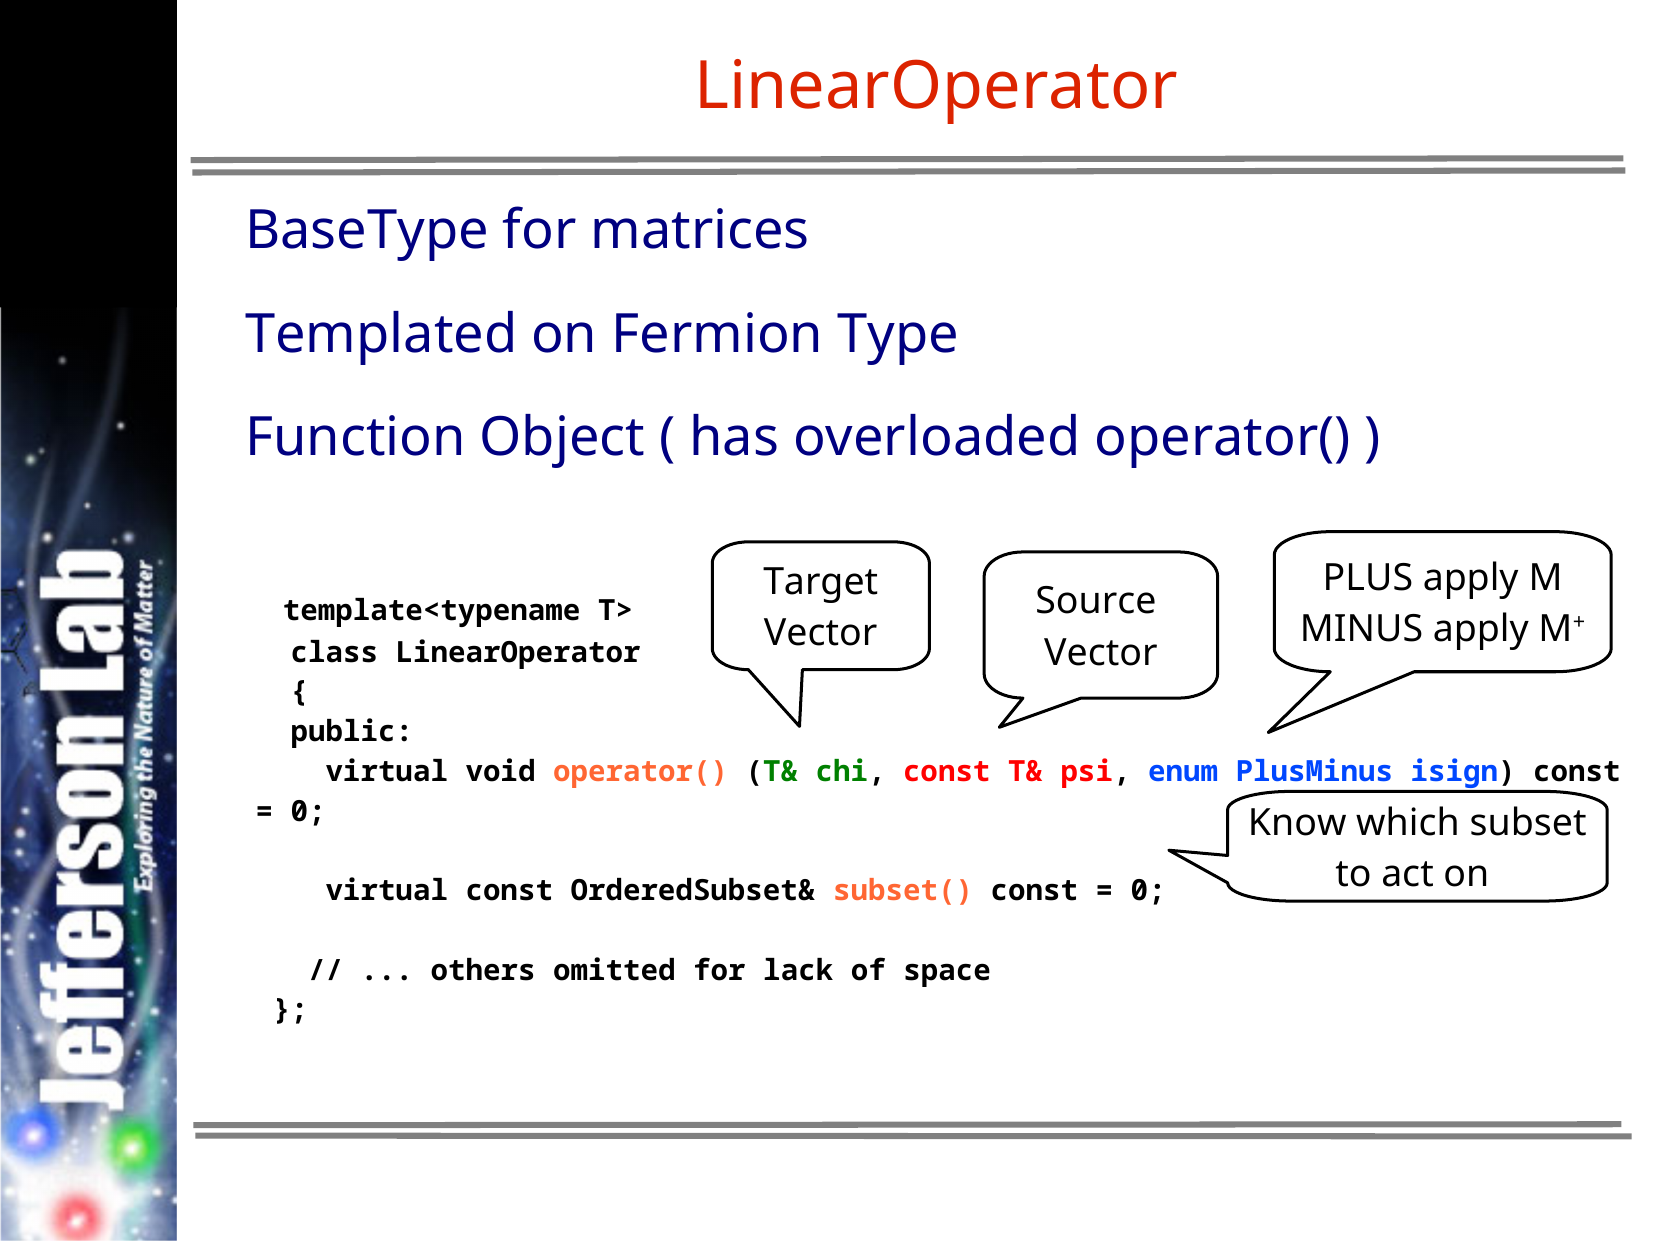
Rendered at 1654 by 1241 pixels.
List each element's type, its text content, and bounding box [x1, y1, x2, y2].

text_box [211, 527, 1565, 601]
text_box PLUS apply M MINUS apply M+ [1268, 531, 1612, 733]
list BaseType for matrices Templated on Fermion Type Function Object ( has overloaded operator() ) [227, 190, 1628, 516]
title LinearOperator [235, 17, 1638, 149]
text_box Target Vector [712, 541, 930, 727]
text_box Source Vector [984, 551, 1218, 728]
picture [2, 308, 176, 1240]
text_box Know which subset to act on [1168, 791, 1608, 902]
text_box template<typename T> class LinearOperator { public: virtual void operator() (T& chi, const T& psi, enum PlusMinus isign) const = 0; virtual const OrderedSubset& subset() const = 0; // ... others omitted for lack of space }; [239, 571, 1654, 987]
